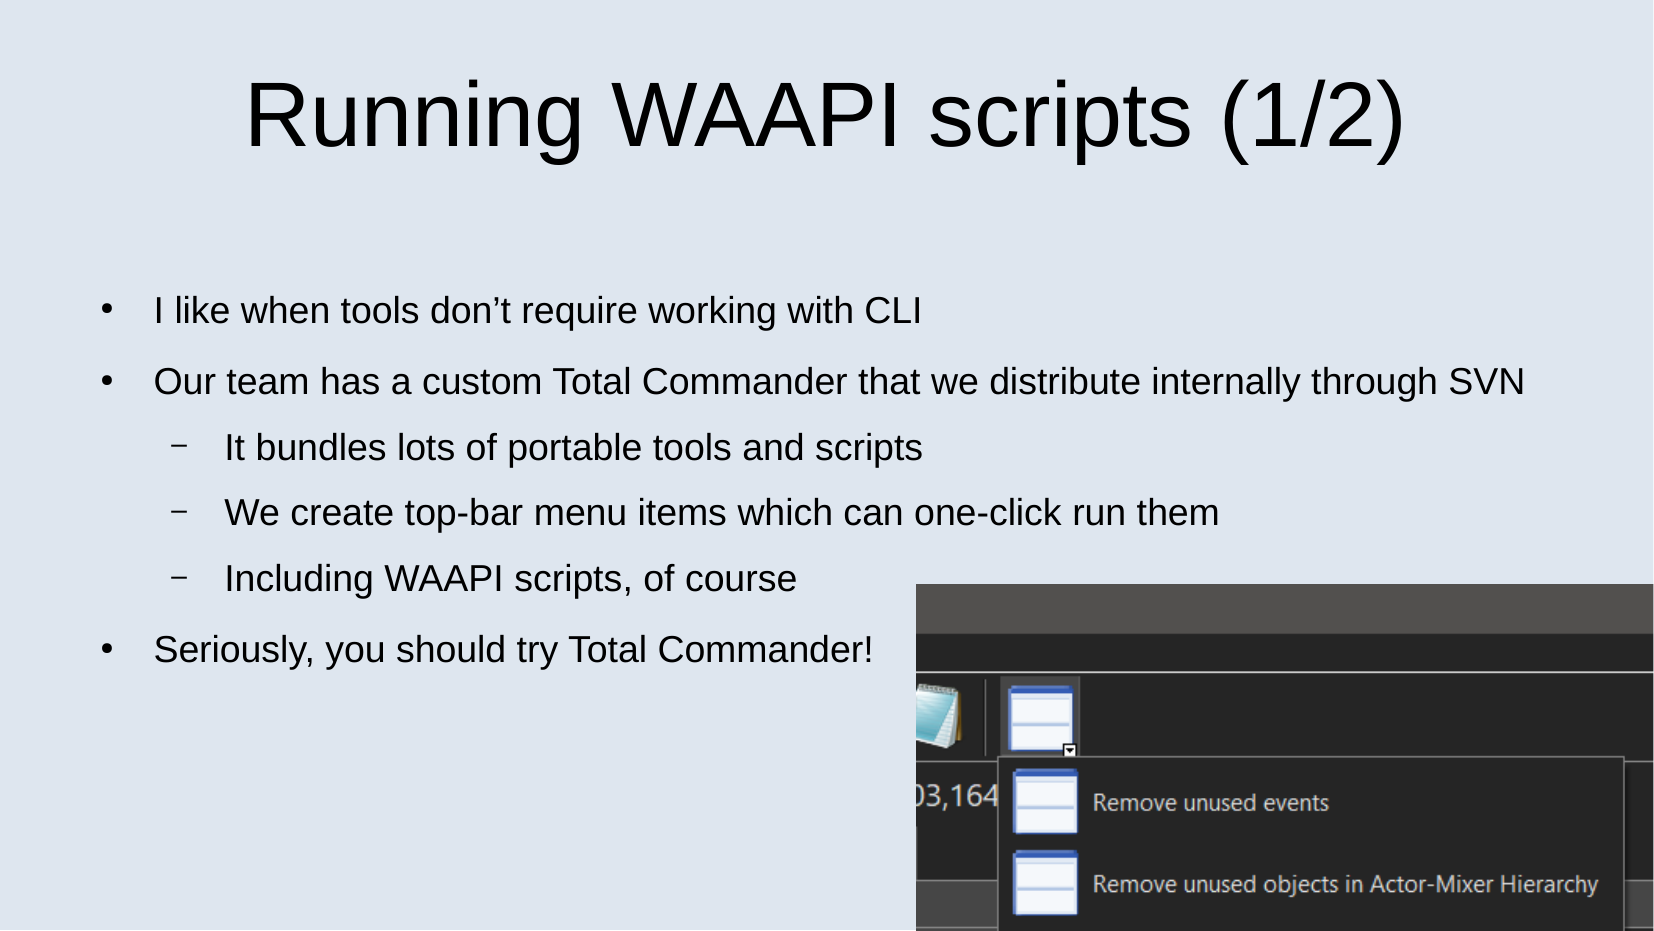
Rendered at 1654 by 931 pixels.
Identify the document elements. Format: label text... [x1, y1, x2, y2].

title Running WAAPI scripts (1/2) [82, 37, 1571, 193]
list I like when tools don’t require working with CLI Our team has a custom Total Commander that we distribute internally through SVN It bundles lots of portable tools and scripts We create top-bar menu items which can one-click run them Including WAAPI scripts, of course Seriously, you should try Total Commander! [82, 217, 1571, 886]
picture [916, 584, 1654, 931]
